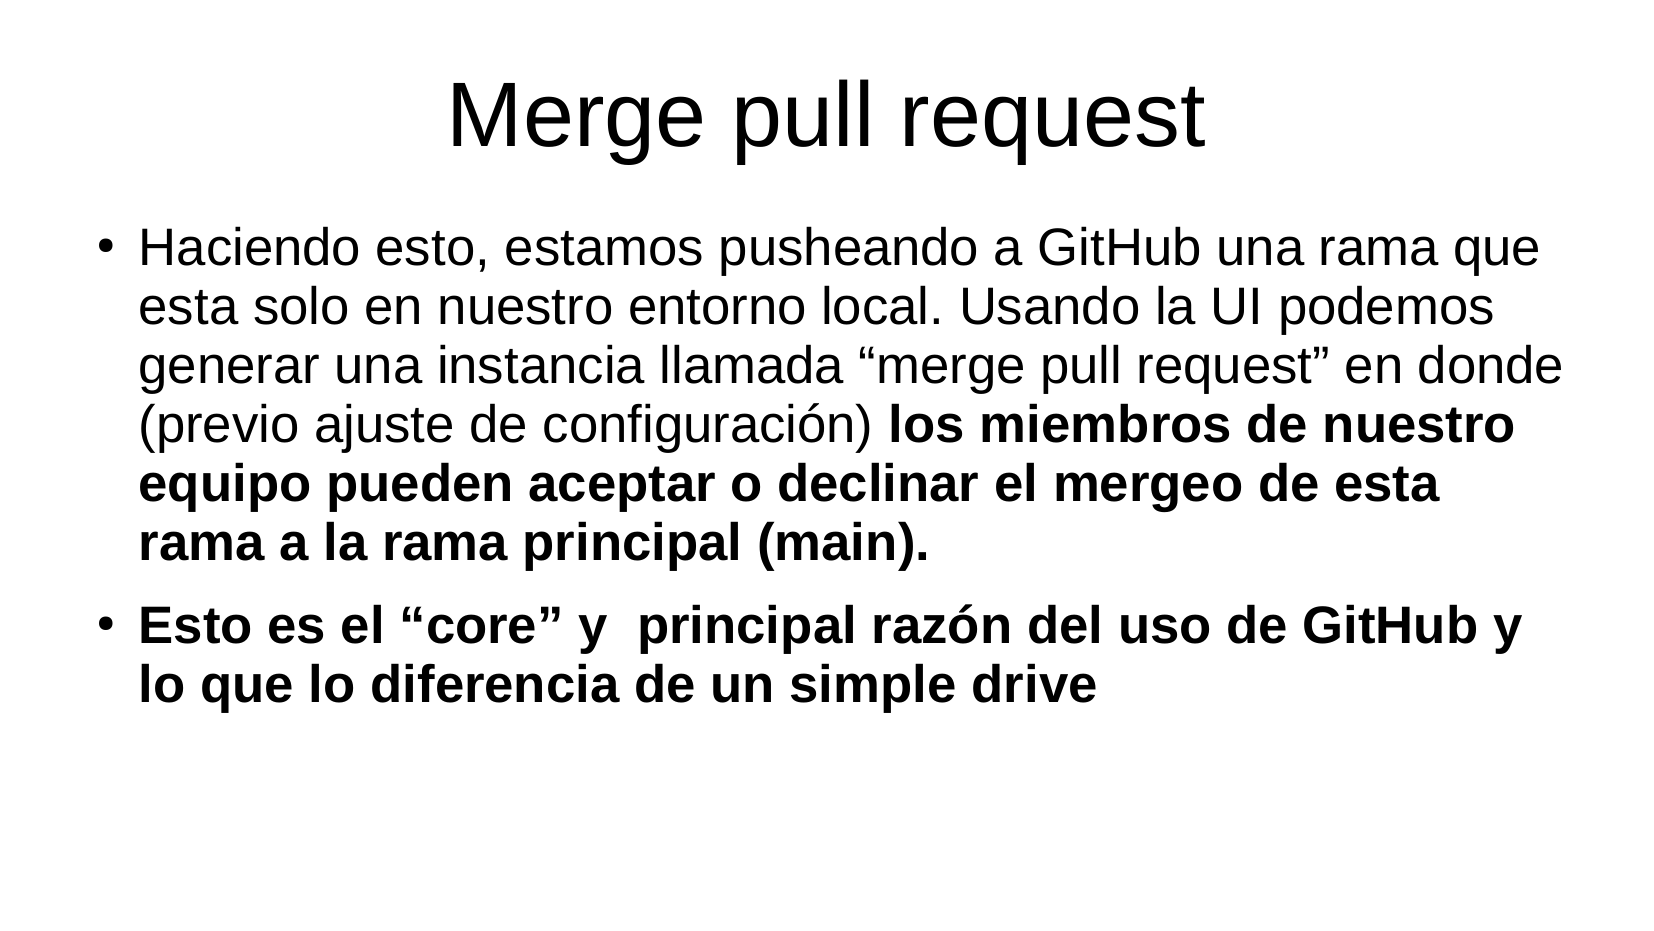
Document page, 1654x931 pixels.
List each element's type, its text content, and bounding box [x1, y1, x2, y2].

list Haciendo esto, estamos pusheando a GitHub una rama que esta solo en nuestro entorno local. Usando la UI podemos generar una instancia llamada “merge pull request” en donde (previo ajuste de configuración) los miembros de nuestro equipo pueden aceptar o declinar el mergeo de esta rama a la rama principal (main). Esto es el “core” y principal razón del uso de GitHub y lo que lo diferencia de un simple drive [82, 217, 1571, 758]
title Merge pull request [82, 37, 1571, 193]
